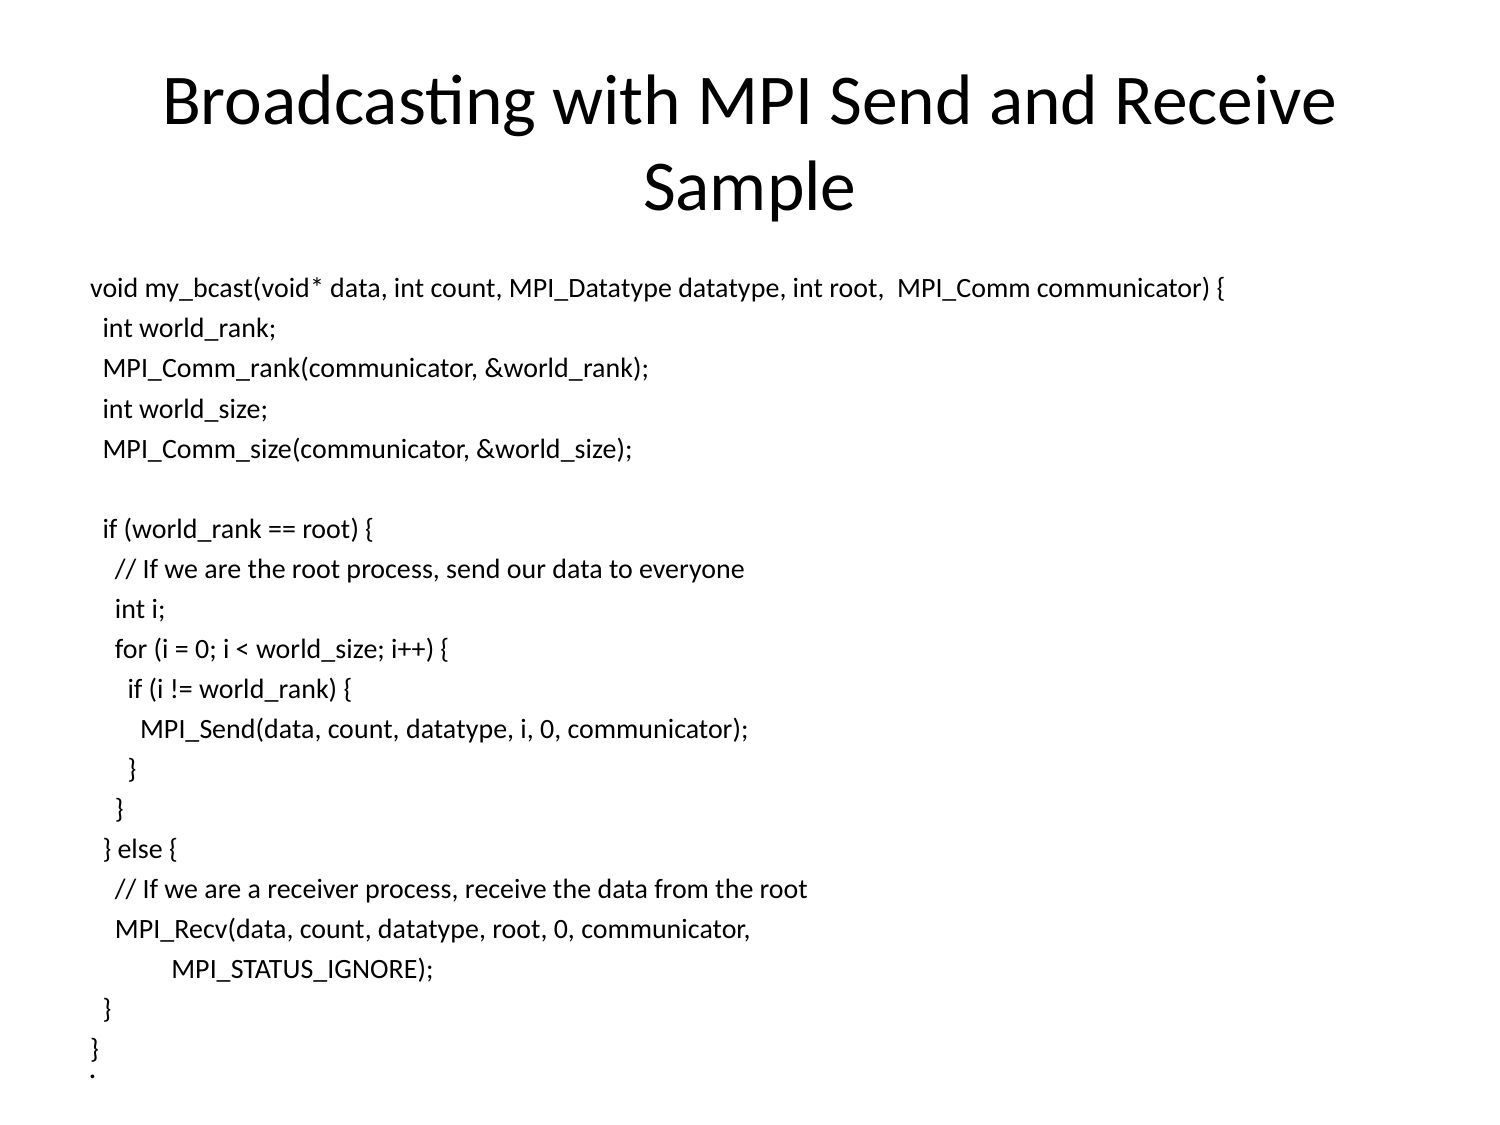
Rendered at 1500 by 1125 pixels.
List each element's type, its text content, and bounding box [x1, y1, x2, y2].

title Broadcasting with MPI Send and Receive Sample [75, 45, 1426, 233]
list void my_bcast(void* data, int count, MPI_Datatype datatype, int root, MPI_Comm communicator) { int world_rank; MPI_Comm_rank(communicator, &world_rank); int world_size; MPI_Comm_size(communicator, &world_size); if (world_rank == root) { // If we are the root process, send our data to everyone int i; for (i = 0; i < world_size; i++) { if (i != world_rank) { MPI_Send(data, count, datatype, i, 0, communicator); } } } else { // If we are a receiver process, receive the data from the root MPI_Recv(data, count, datatype, root, 0, communicator, MPI_STATUS_IGNORE); } } [75, 262, 1426, 1083]
